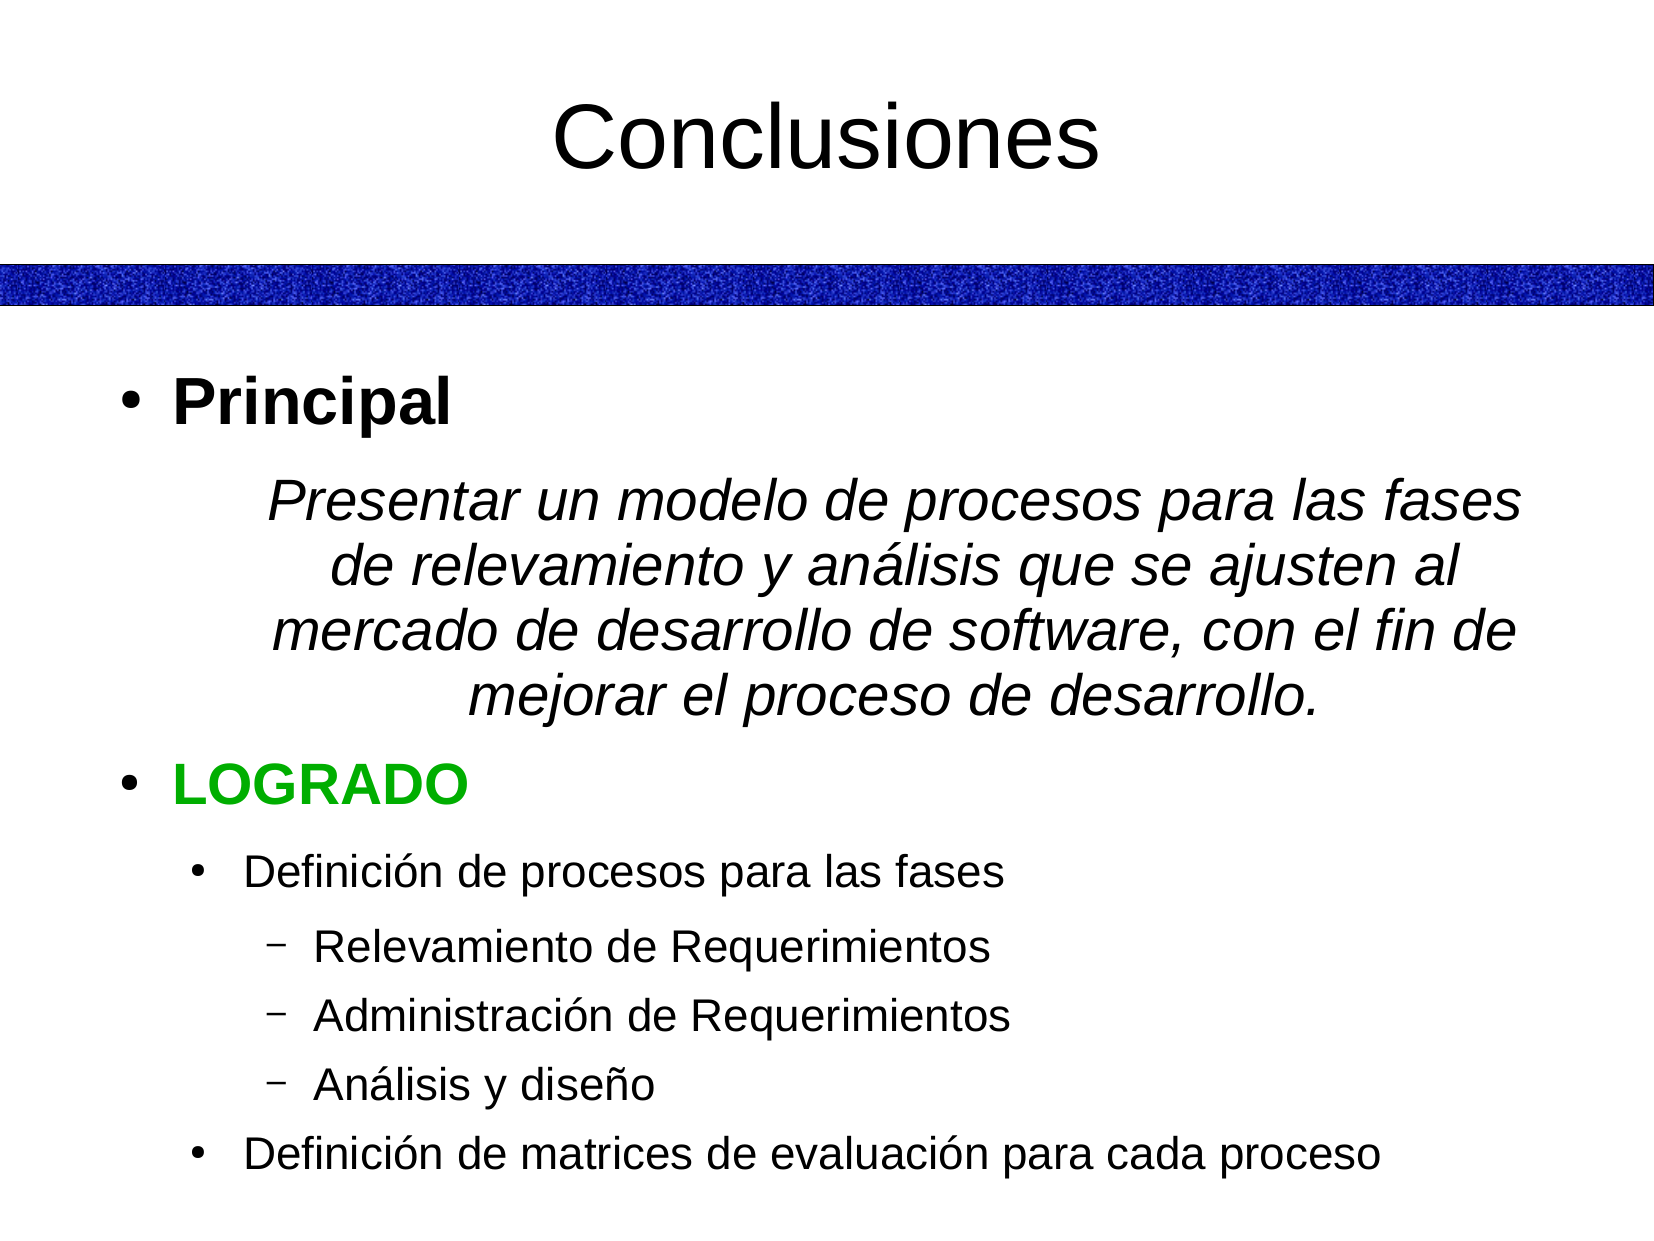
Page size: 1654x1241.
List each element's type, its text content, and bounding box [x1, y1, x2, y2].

picture [0, 265, 1653, 305]
title Conclusiones [58, 21, 1595, 253]
list Principal Presentar un modelo de procesos para las fases de relevamiento y análisis que se ajusten al mercado de desarrollo de software, con el fin de mejorar el proceso de desarrollo. LOGRADO Definición de procesos para las fases Relevamiento de Requerimientos Administración de Requerimientos Análisis y diseño Definición de matrices de evaluación para cada proceso [101, 363, 1549, 1178]
